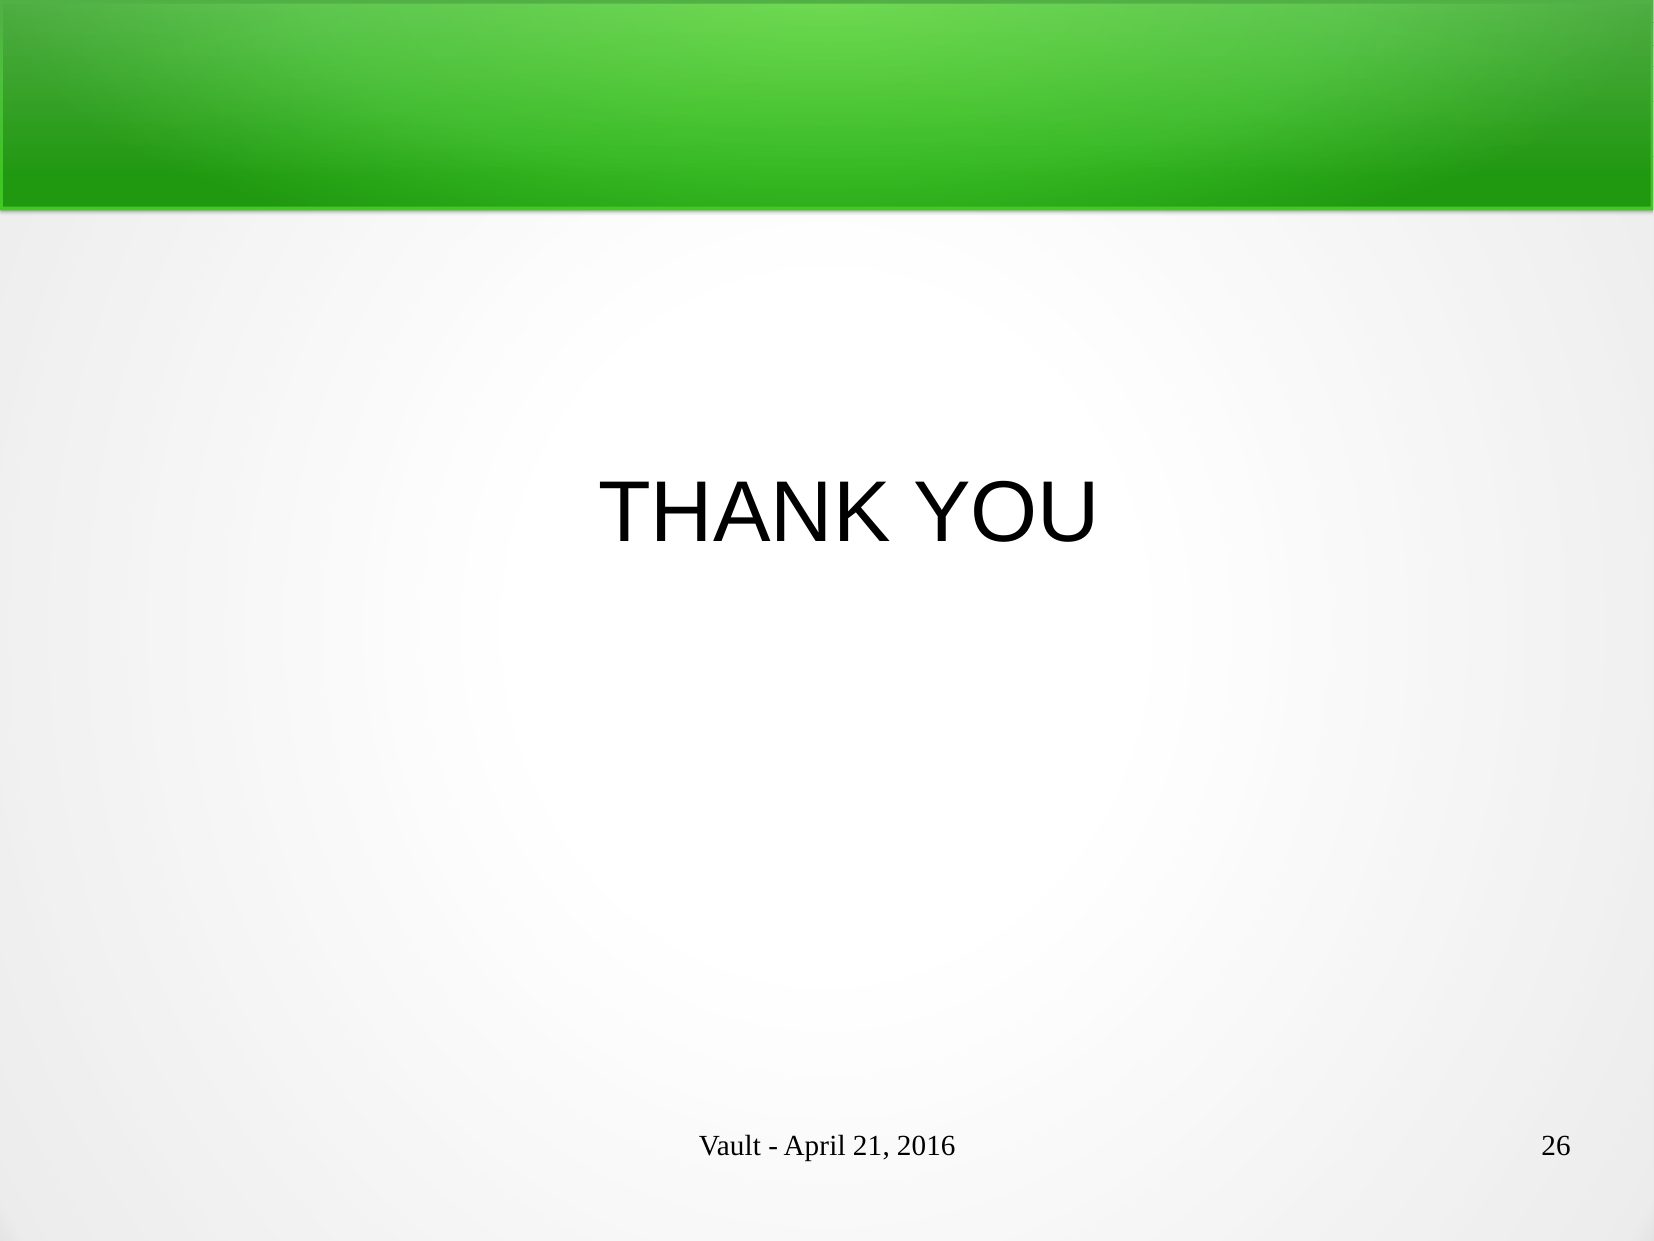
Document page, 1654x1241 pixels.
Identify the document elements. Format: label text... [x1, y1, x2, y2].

title THANK YOU [105, 407, 1594, 616]
